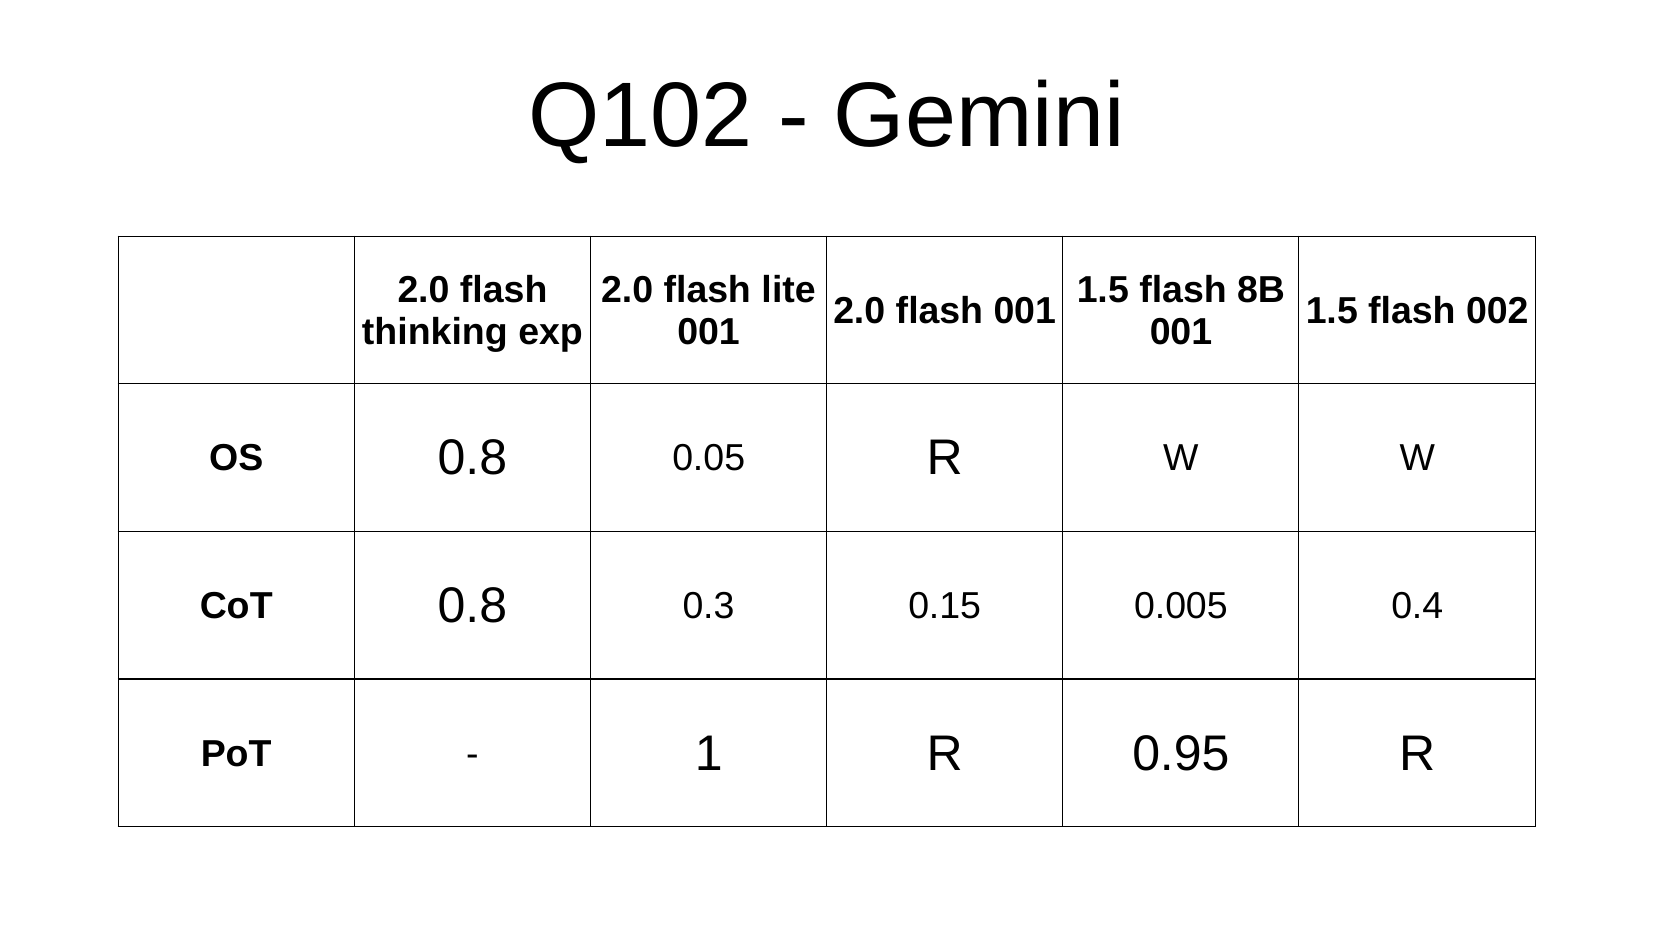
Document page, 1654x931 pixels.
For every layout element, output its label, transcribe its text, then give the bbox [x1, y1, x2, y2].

table_cell 0.15 [827, 532, 1062, 678]
table_cell CoT [119, 532, 354, 678]
table_cell 0.005 [1063, 532, 1298, 678]
table_cell R [827, 680, 1062, 826]
table_header 1.5 flash 8B 001 [1063, 237, 1298, 383]
table_cell - [355, 680, 590, 826]
table_cell 0.95 [1063, 680, 1298, 826]
table_cell 0.05 [591, 384, 826, 531]
title Q102 - Gemini [82, 37, 1571, 193]
table_cell PoT [119, 680, 354, 826]
table_cell 0.8 [355, 532, 590, 678]
table_header [119, 237, 354, 383]
table_cell 0.3 [591, 532, 826, 678]
table_cell 1 [591, 680, 826, 826]
table_cell OS [119, 384, 354, 531]
table_cell W [1299, 384, 1535, 531]
table_cell 0.8 [355, 384, 590, 531]
table_header 2.0 flash 001 [827, 237, 1062, 383]
table_header 2.0 flash thinking exp [355, 237, 590, 383]
table_cell R [1299, 680, 1535, 826]
table_cell 0.4 [1299, 532, 1535, 678]
table_header 1.5 flash 002 [1299, 237, 1535, 383]
table_header 2.0 flash lite 001 [591, 237, 826, 383]
table_cell R [827, 384, 1062, 531]
table_cell W [1063, 384, 1298, 531]
